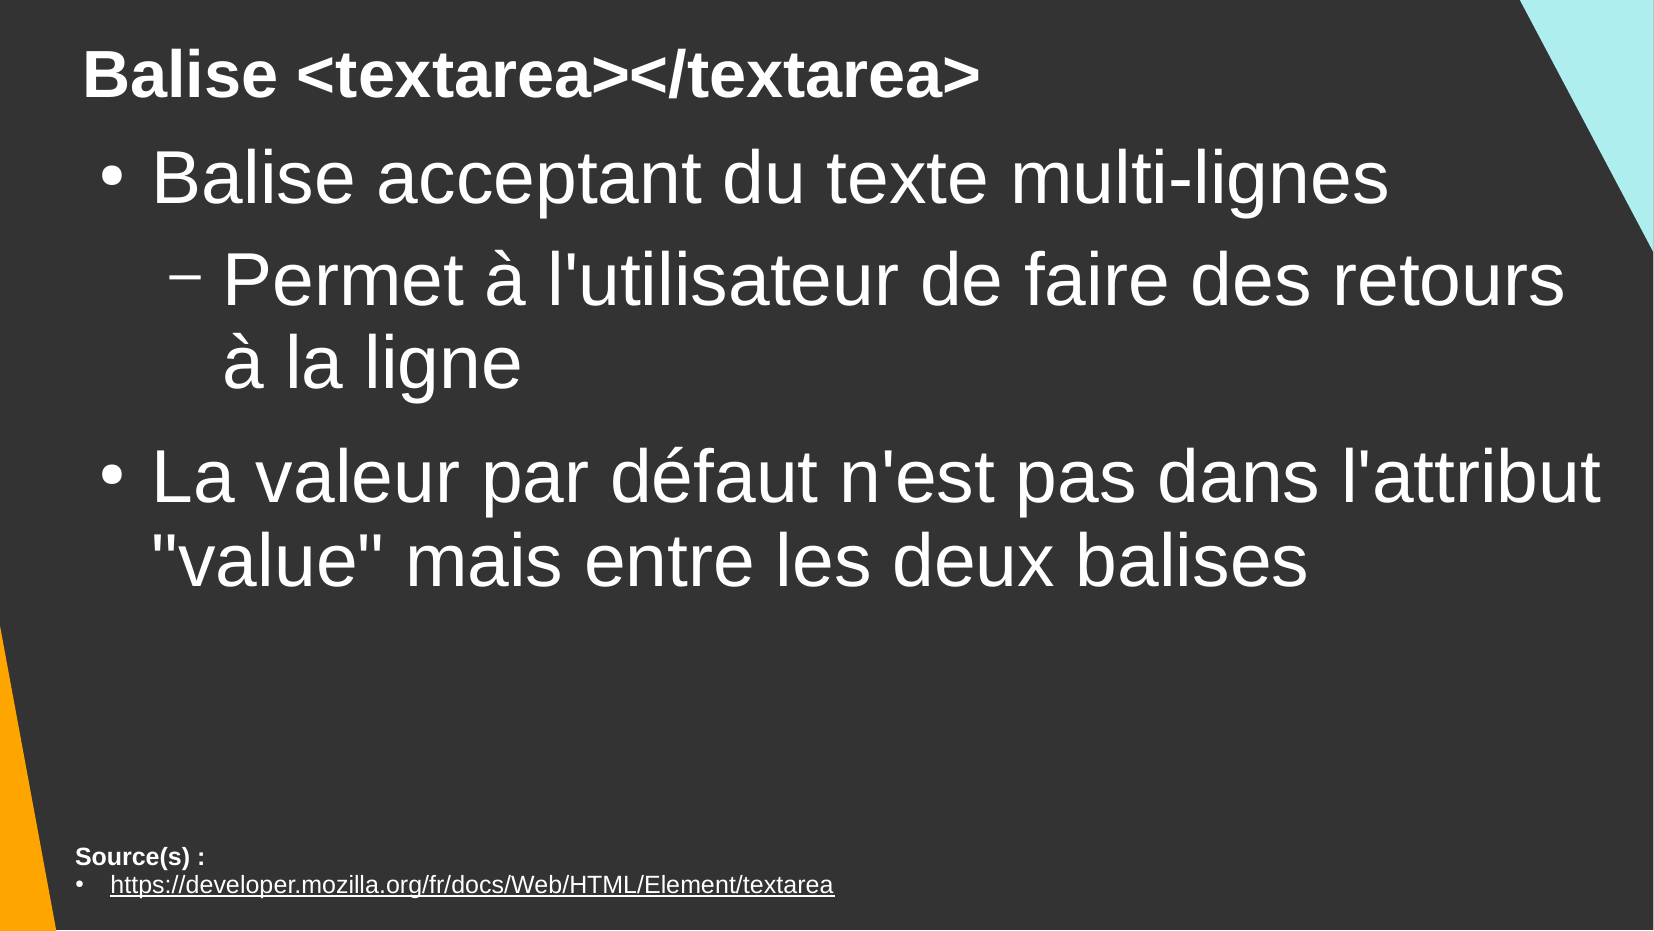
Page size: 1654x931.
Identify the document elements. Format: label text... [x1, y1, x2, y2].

title Balise <textarea></textarea> [82, 37, 1571, 114]
text_box [1519, 0, 1654, 254]
text_box [0, 625, 57, 931]
list Balise acceptant du texte multi-lignes Permet à l'utilisateur de faire des retours à la ligne La valeur par défaut n'est pas dans l'attribut "value" mais entre les deux balises [80, 135, 1605, 798]
text_box Source(s) : https://developer.mozilla.org/fr/docs/Web/HTML/Element/textarea [60, 835, 1546, 907]
